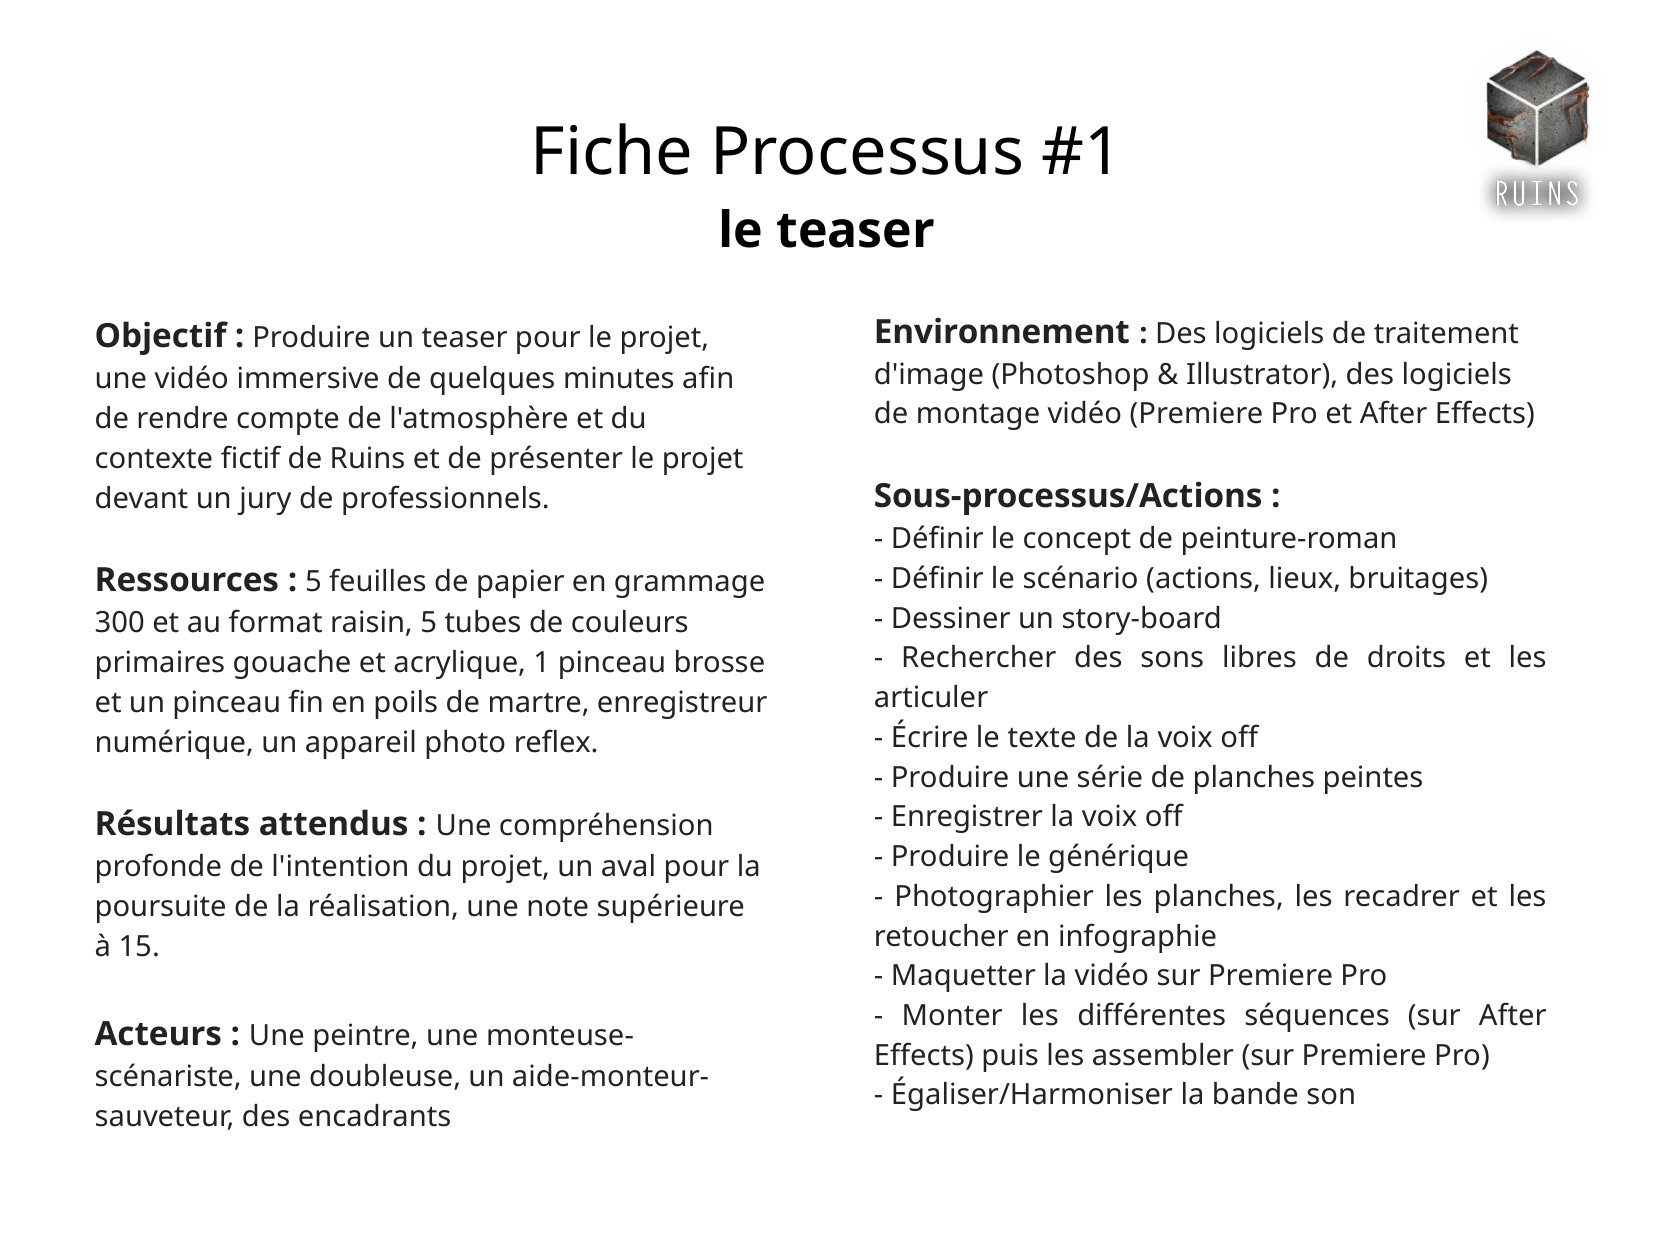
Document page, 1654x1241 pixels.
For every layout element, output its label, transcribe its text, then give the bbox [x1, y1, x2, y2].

title Fiche Processus #1 le teaser [82, 78, 1571, 287]
picture [1429, 29, 1648, 249]
title Environnement : Des logiciels de traitement d'image (Photoshop & Illustrator), des logiciels de montage vidéo (Premiere Pro et After Effects) Sous-processus/Actions : - Définir le concept de peinture-roman - Définir le scénario (actions, lieux, bruitages) - Dessiner un story-board - Rechercher des sons libres de droits et les articuler - Écrire le texte de la voix off - Produire une série de planches peintes - Enregistrer la voix off - Produire le générique - Photographier les planches, les recadrer et les retoucher en infographie - Maquetter la vidéo sur Premiere Pro - Monter les différentes séquences (sur After Effects) puis les assembler (sur Premiere Pro) - Égaliser/Harmoniser la bande son [874, 361, 1548, 1151]
title Objectif : Produire un teaser pour le projet, une vidéo immersive de quelques minutes afin de rendre compte de l'atmosphère et du contexte fictif de Ruins et de présenter le projet devant un jury de professionnels. Ressources : 5 feuilles de papier en grammage 300 et au format raisin, 5 tubes de couleurs primaires gouache et acrylique, 1 pinceau brosse et un pinceau fin en poils de martre, enregistreur numérique, un appareil photo reflex. Résultats attendus : Une compréhension profonde de l'intention du projet, un aval pour la poursuite de la réalisation, une note supérieure à 15. Acteurs : Une peintre, une monteuse-scénariste, une doubleuse, un aide-monteur-sauveteur, des encadrants [94, 286, 768, 1166]
